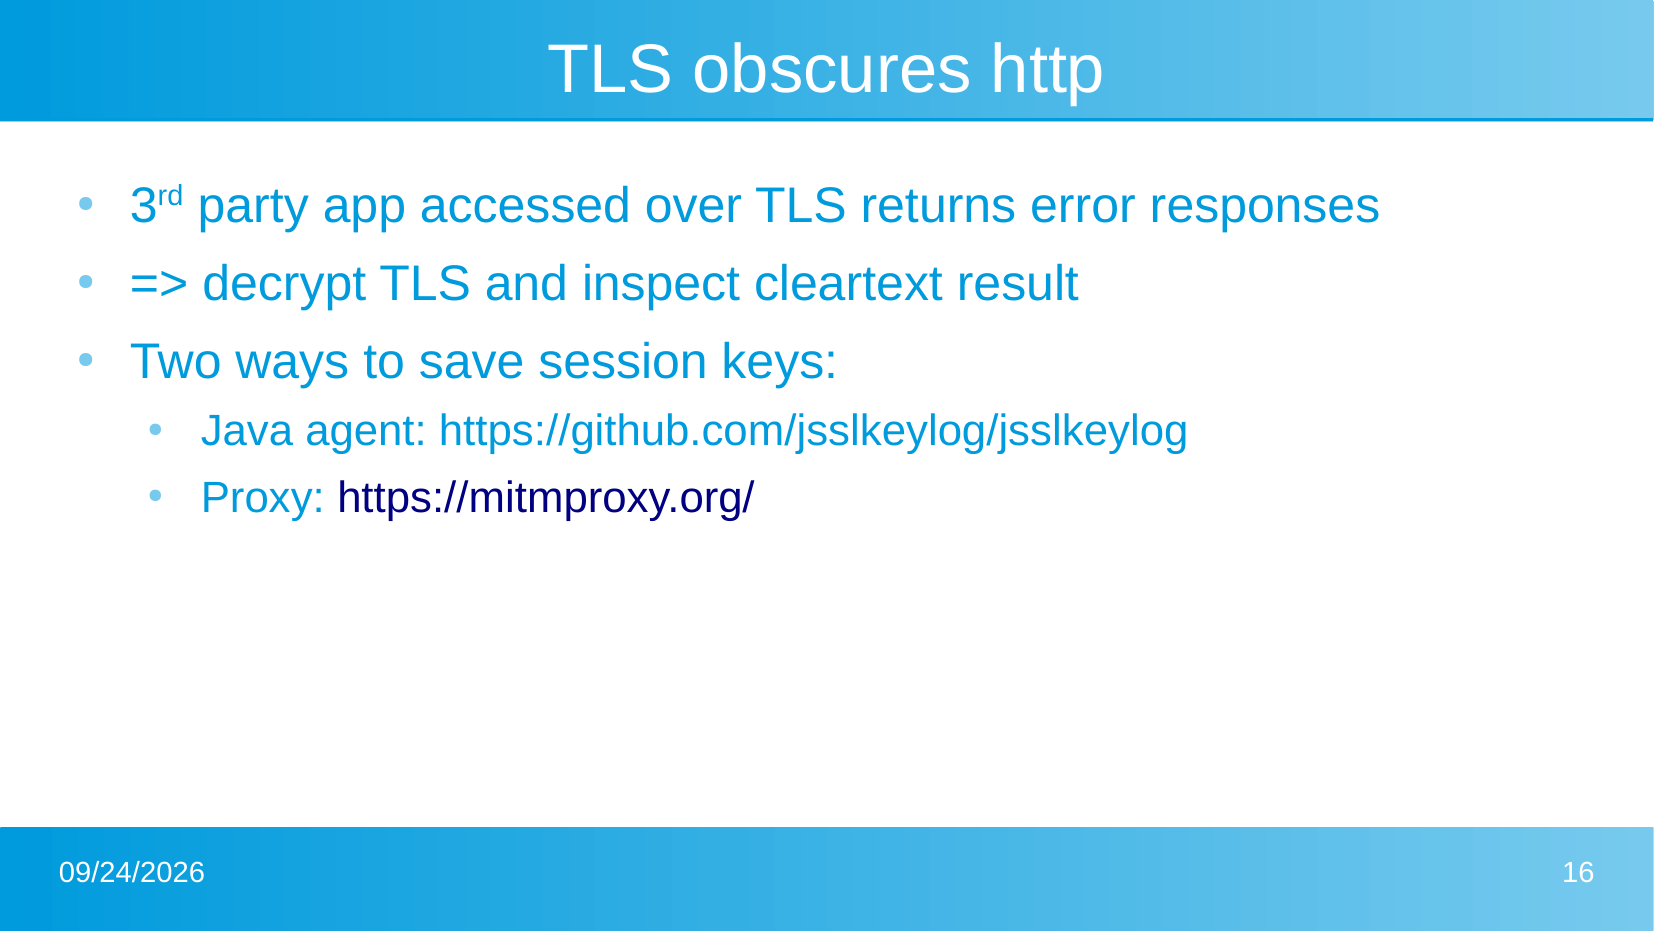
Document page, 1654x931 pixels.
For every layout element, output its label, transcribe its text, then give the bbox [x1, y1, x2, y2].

title TLS obscures http [59, 29, 1595, 108]
list 3rd party app accessed over TLS returns error responses => decrypt TLS and inspect cleartext result Two ways to save session keys: Java agent: https://github.com/jsslkeylog/jsslkeylog Proxy: https://mitmproxy.org/ [59, 177, 1595, 768]
